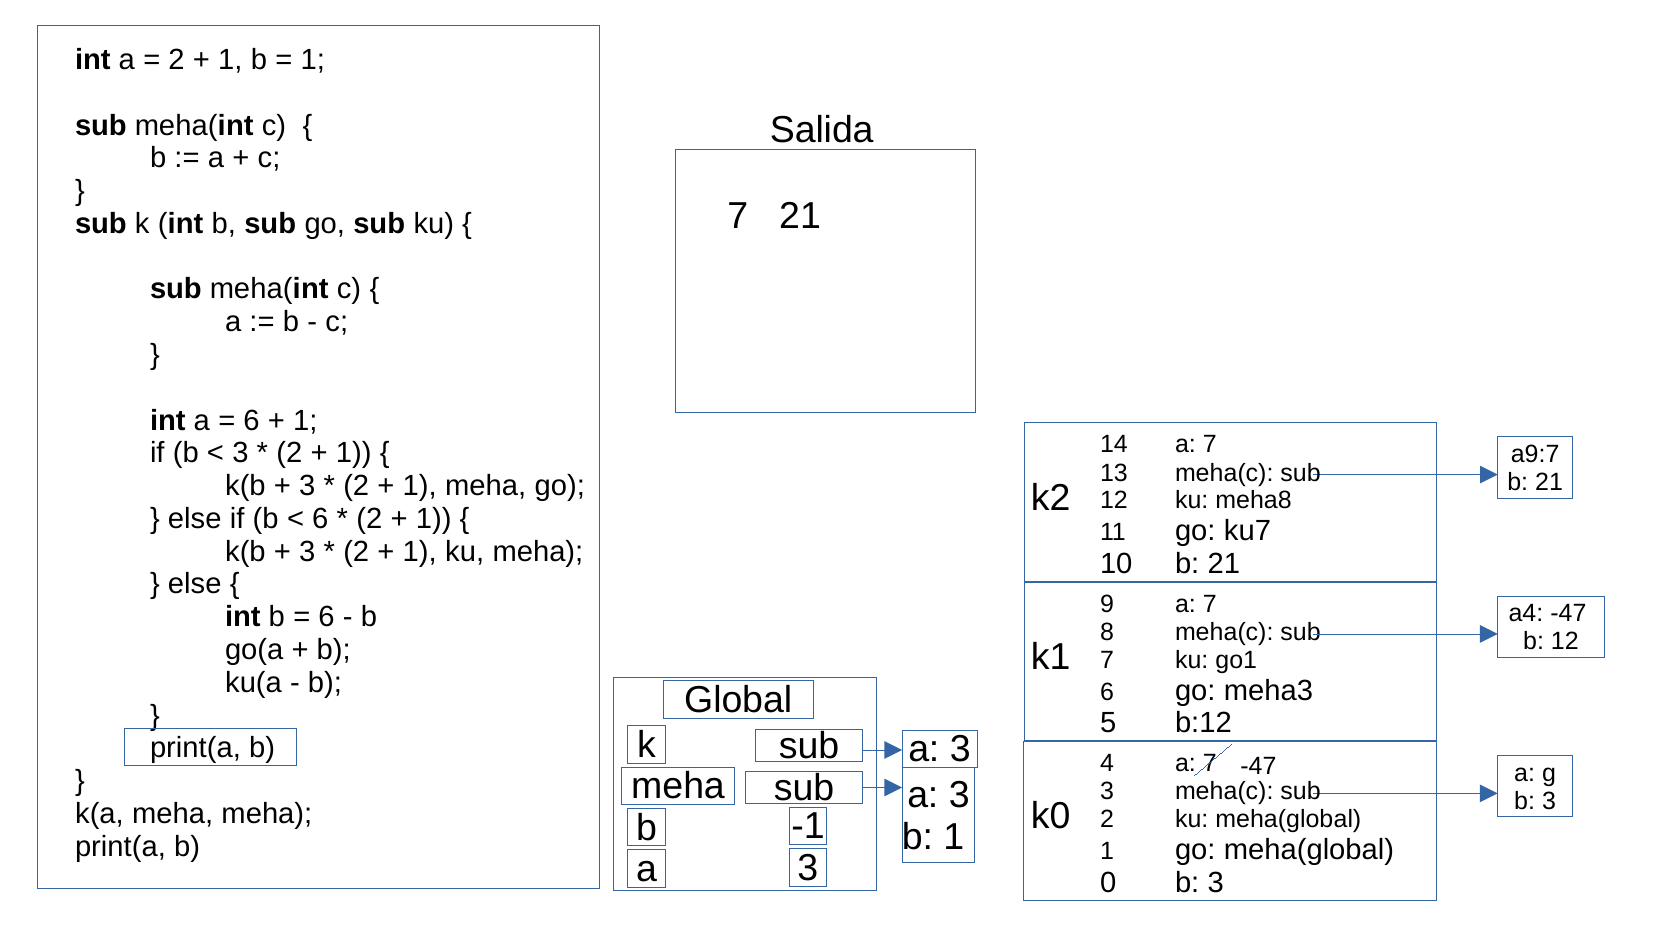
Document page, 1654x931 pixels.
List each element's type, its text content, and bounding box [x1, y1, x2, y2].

text_box b [627, 808, 666, 846]
text_box -1 [789, 807, 827, 845]
text_box k0 [1015, 787, 1085, 845]
text_box Global [663, 680, 814, 719]
text_box k1 [1016, 628, 1086, 685]
text_box -47 [1225, 744, 1292, 787]
text_box a [627, 849, 666, 888]
text_box sub [745, 771, 863, 804]
text_box meha [621, 767, 735, 805]
text_box a9:7 b: 21 [1497, 436, 1573, 499]
text_box k [627, 725, 666, 764]
text_box 3 [789, 848, 827, 887]
text_box 14 a: 7 13 meha(c): sub 12 ku: meha8 11 go: ku7 10 b: 21 [1085, 422, 1409, 597]
text_box 4 a: 7 3 meha(c): sub 2 ku: meha(global) 1 go: meha(global) 0 b: 3 [1085, 741, 1437, 916]
text_box a4: -47 b: 12 [1497, 596, 1605, 658]
text_box a: 3 b: 1 [902, 767, 975, 863]
text_box k2 [1016, 468, 1085, 526]
text_box sub [755, 729, 863, 762]
text_box Salida [755, 100, 889, 158]
text_box a: g b: 3 [1497, 755, 1573, 817]
subtitle int a = 2 + 1, b = 1; sub meha(int c) { b := a + c; } sub k (int b, sub go, sub ku) { sub meha(int c) { a := b - c; } int a = 6 + 1; if (b < 3 * (2 + 1)) { k(b + 3 * (2 + 1), meha, go); } else if (b < 6 * (2 + 1)) { k(b + 3 * (2 + 1), ku, meha); } else { int b = 6 - b go(a + b); ku(a - b); } print(a, b) } k(a, meha, meha); print(a, b) [75, 43, 638, 863]
text_box a: 3 [902, 730, 978, 768]
text_box 7 21 [712, 187, 836, 287]
text_box 9 a: 7 8 meha(c): sub 7 ku: go1 6 go: meha3 5 b:12 [1085, 597, 1409, 741]
